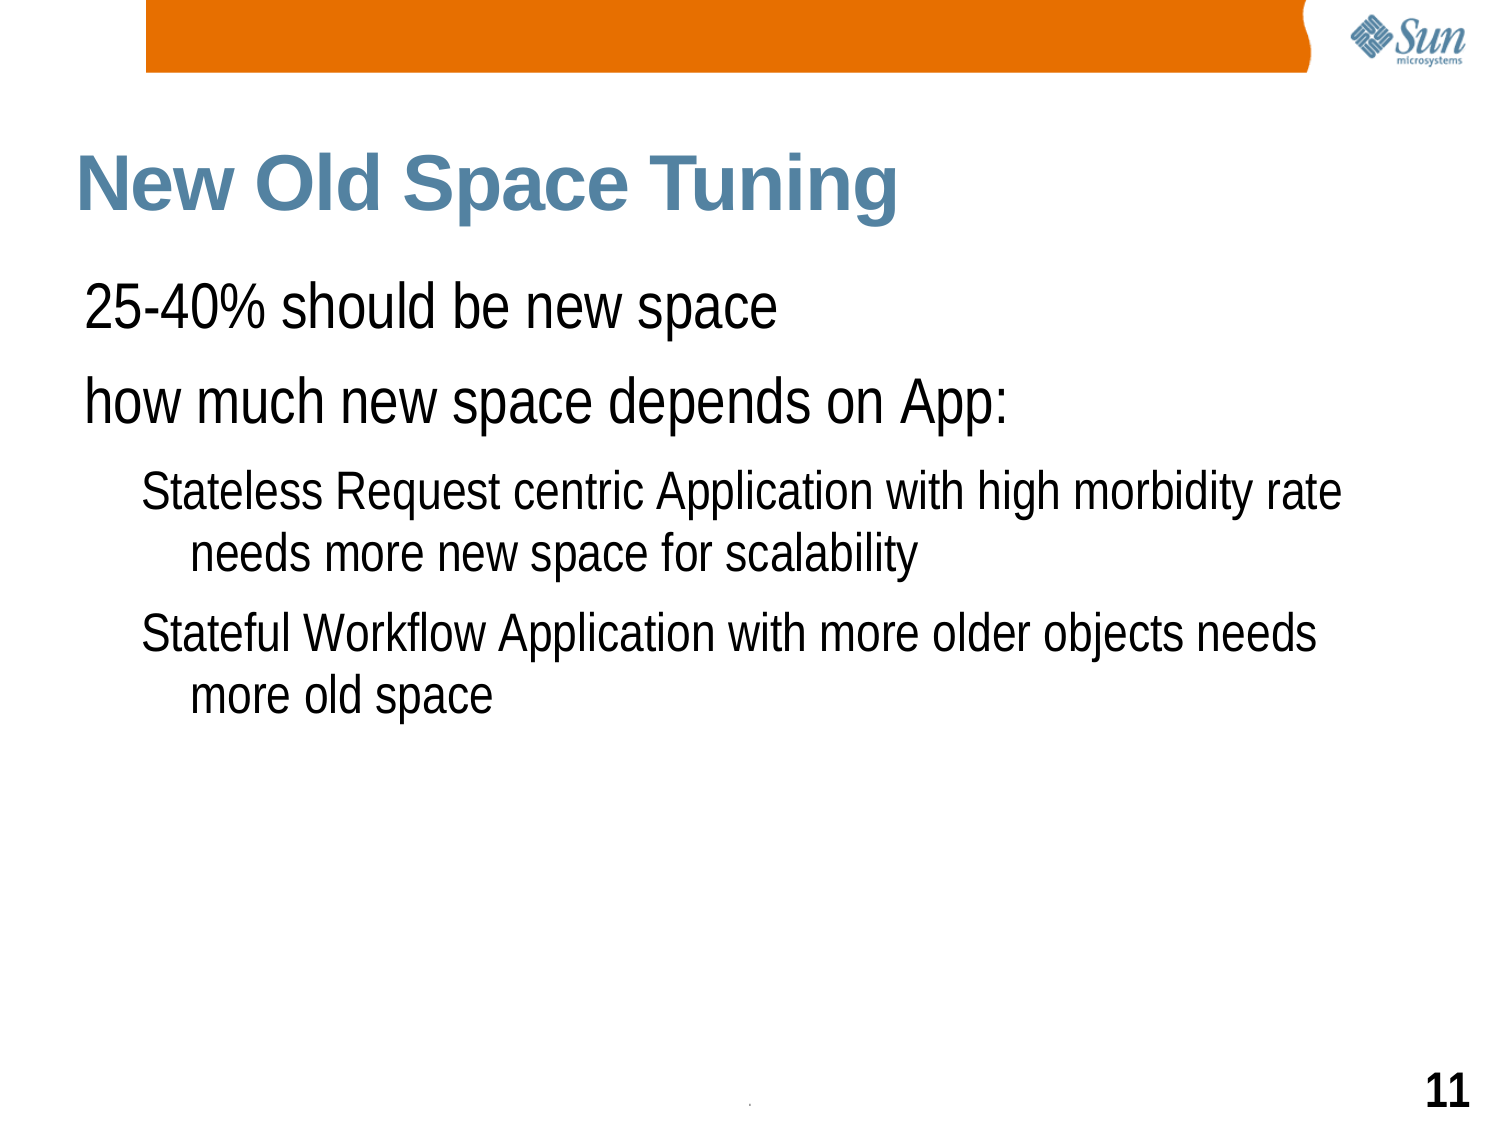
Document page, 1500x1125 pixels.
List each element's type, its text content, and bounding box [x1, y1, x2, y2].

title New Old Space Tuning [75, 146, 1438, 251]
picture [146, 0, 1500, 75]
list 25-40% should be new space how much new space depends on App: Stateless Request centric Application with high morbidity rate needs more new space for scalability Stateful Workflow Application with more older objects needs more old space [64, 268, 1402, 963]
